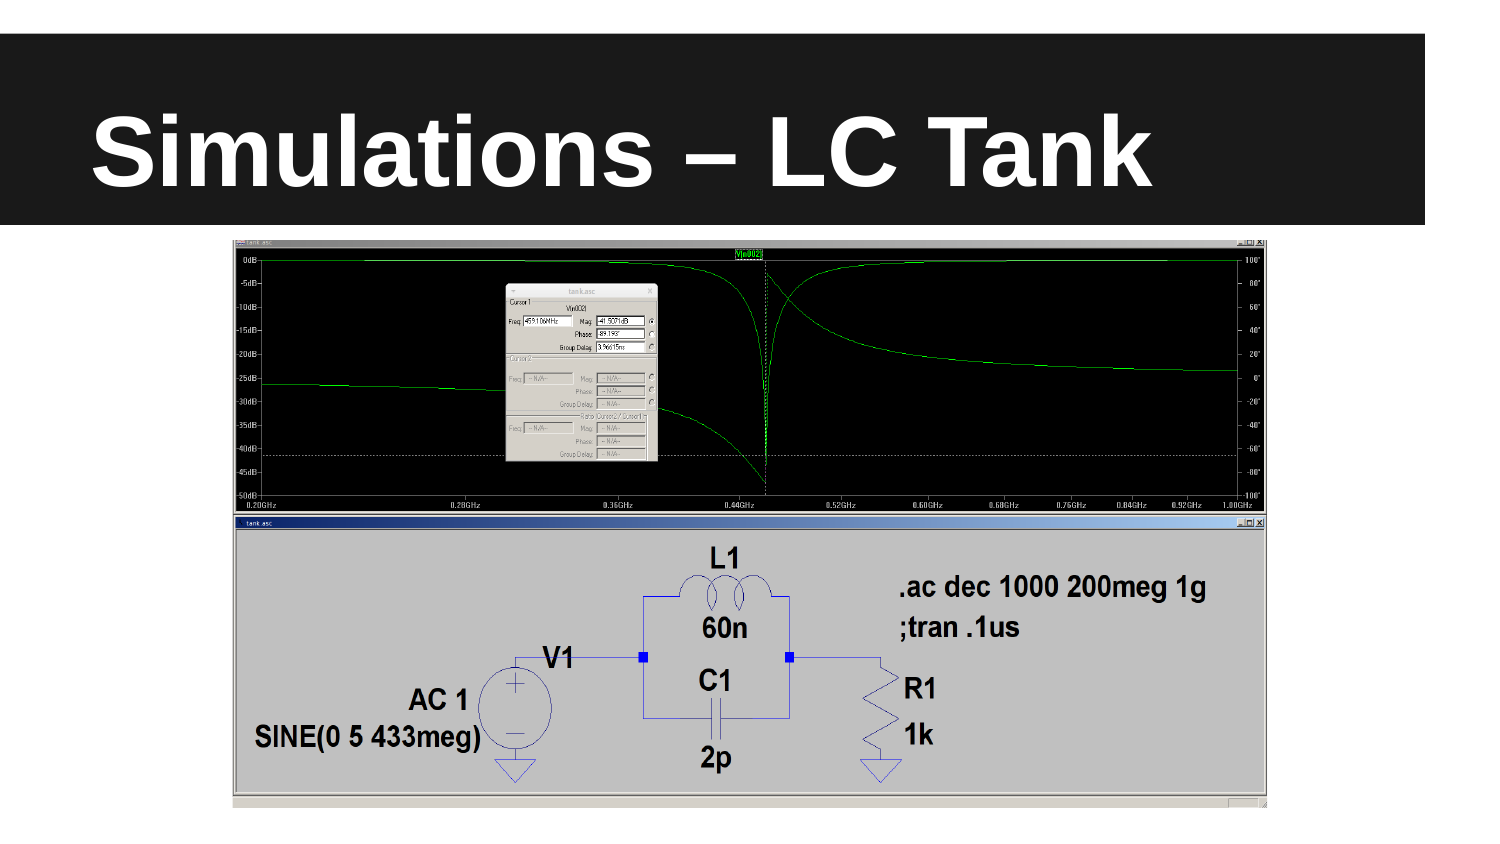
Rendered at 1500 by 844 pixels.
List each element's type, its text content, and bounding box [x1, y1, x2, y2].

title Simulations – LC Tank [75, 33, 1425, 221]
picture [232, 240, 1268, 808]
